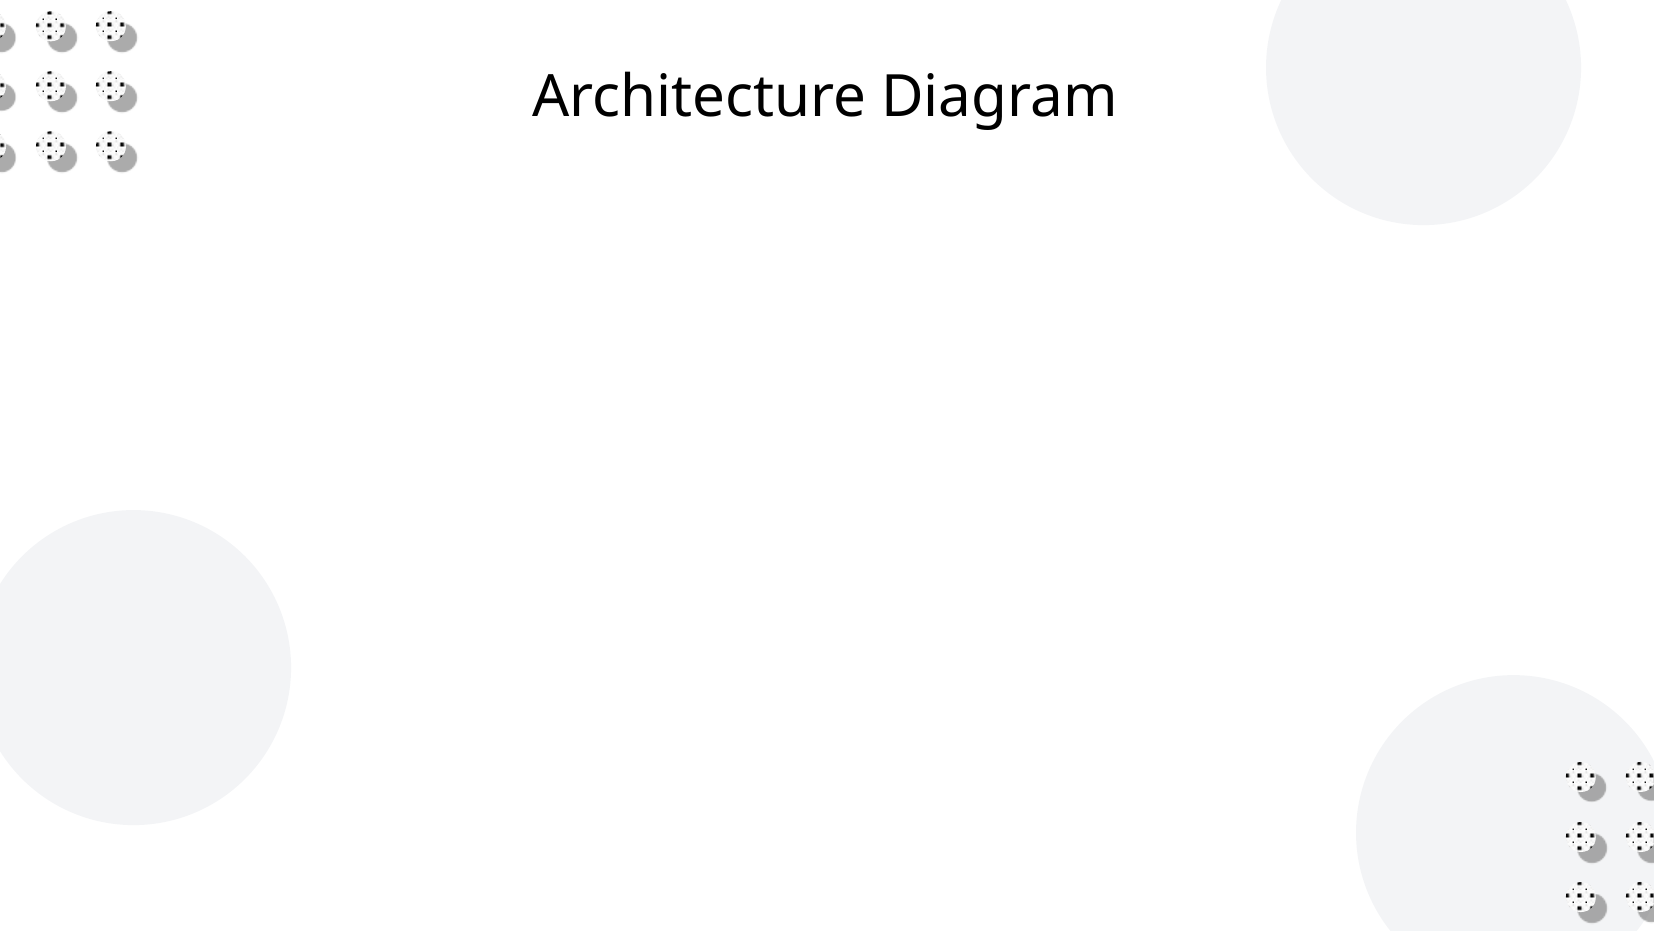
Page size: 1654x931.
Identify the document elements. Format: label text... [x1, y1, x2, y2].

picture [1625, 881, 1654, 912]
picture [95, 71, 126, 102]
picture [1565, 821, 1596, 853]
picture [0, 134, 7, 159]
picture [1625, 821, 1654, 853]
picture [0, 74, 6, 99]
picture [95, 11, 126, 42]
picture [1625, 761, 1654, 792]
picture [35, 71, 66, 102]
picture [1565, 882, 1596, 913]
picture [1565, 761, 1596, 793]
picture [35, 131, 67, 162]
text_box Architecture Diagram [420, 46, 1231, 132]
picture [0, 14, 6, 39]
picture [35, 11, 66, 42]
picture [95, 131, 127, 162]
